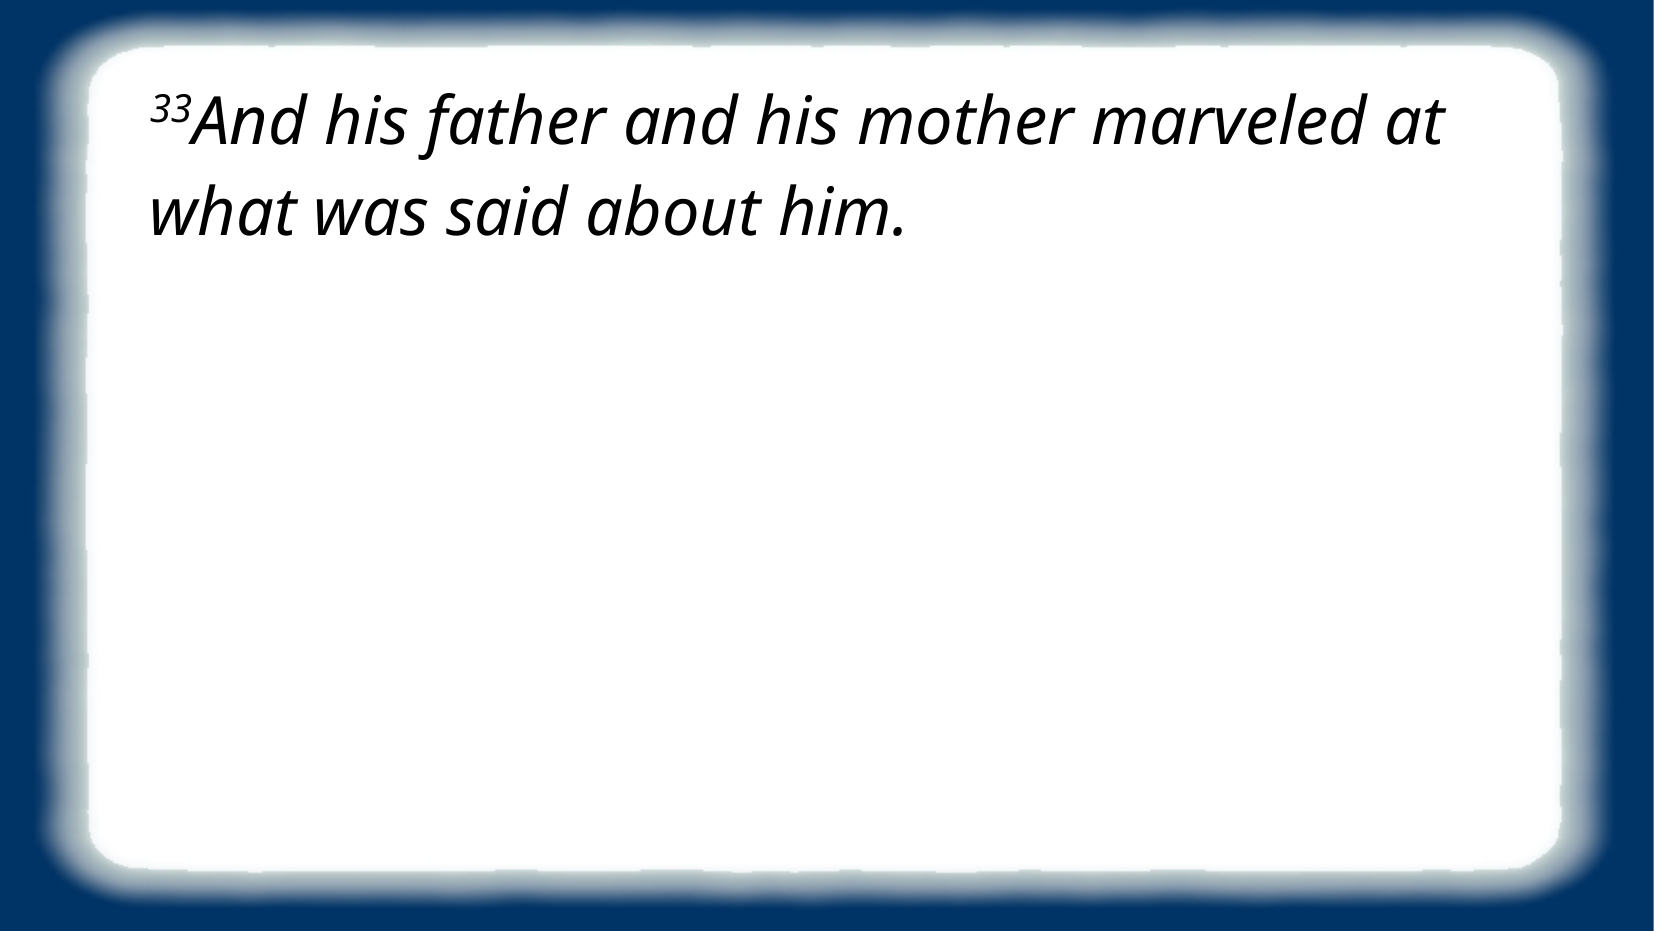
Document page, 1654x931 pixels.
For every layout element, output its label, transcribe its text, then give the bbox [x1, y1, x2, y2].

picture [0, 0, 1654, 931]
text_box 33And his father and his mother marveled at what was said about him. [135, 66, 1516, 286]
